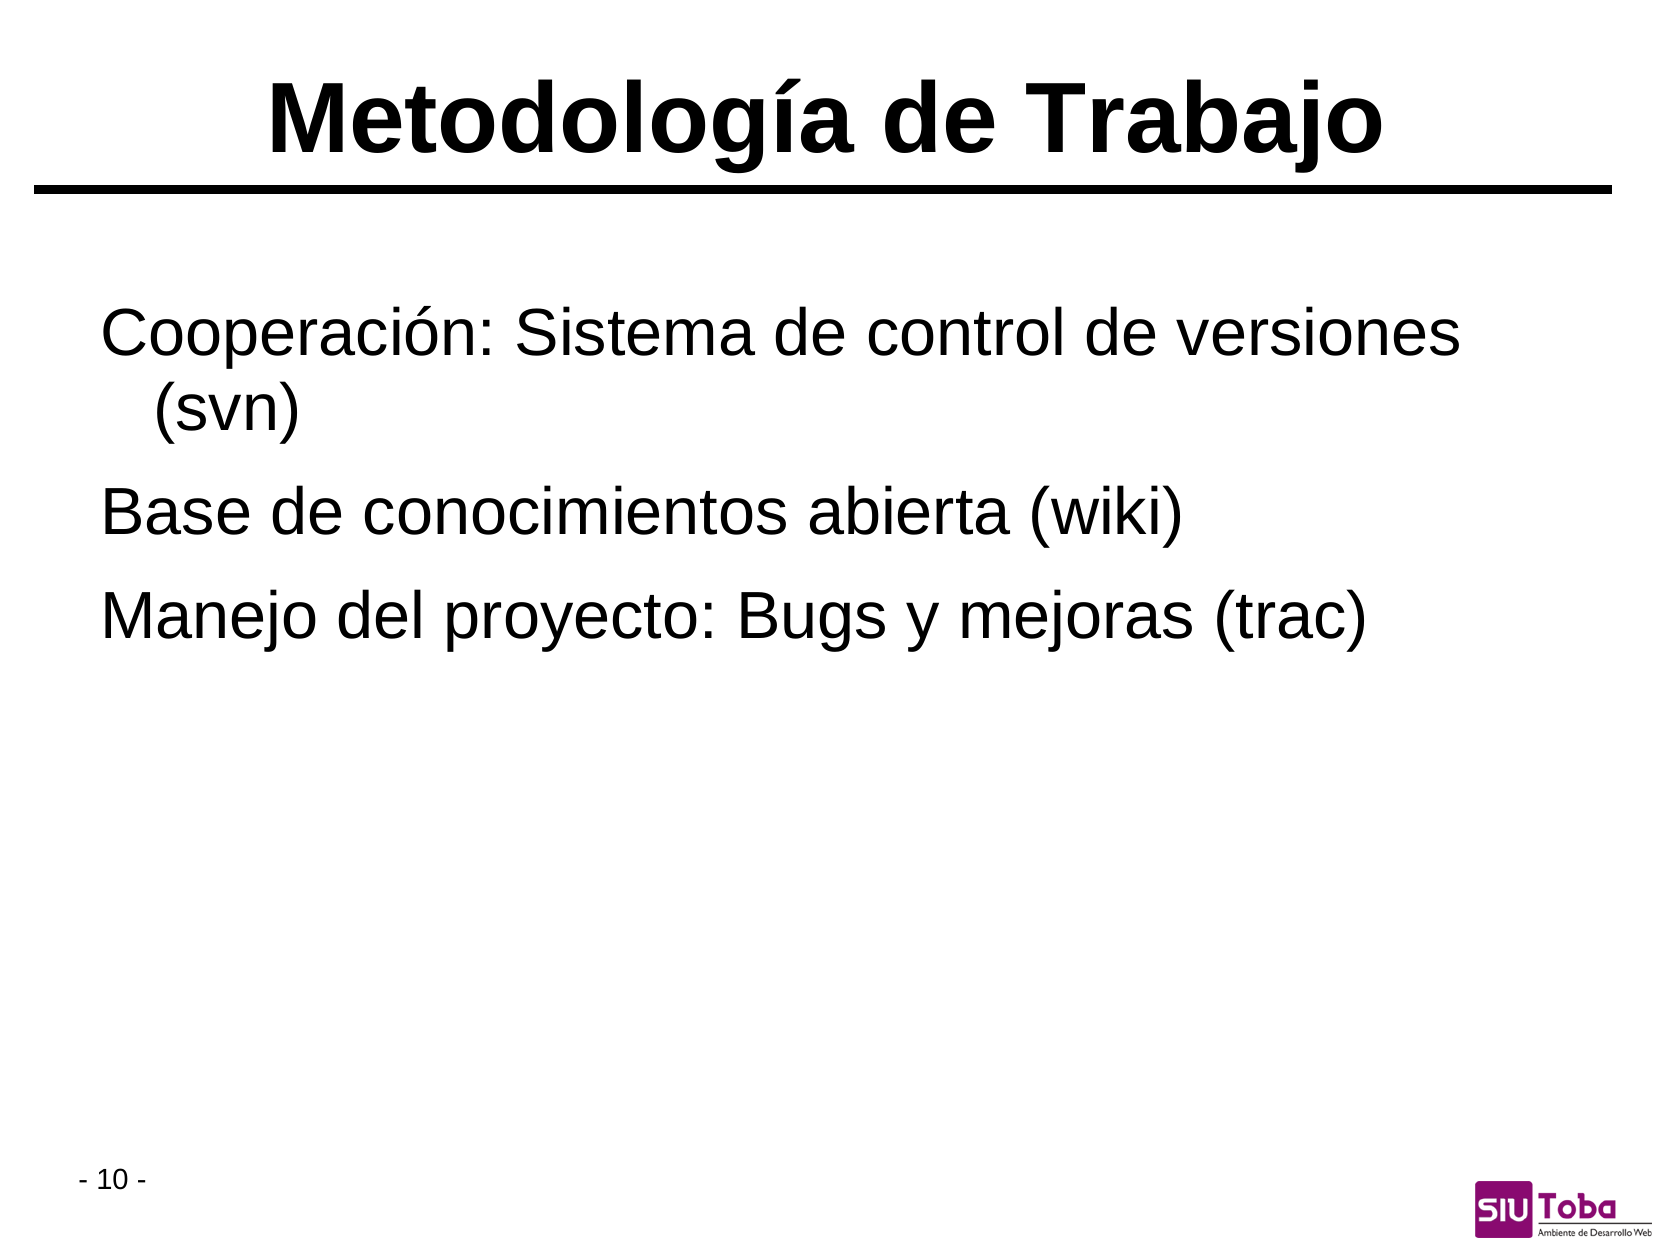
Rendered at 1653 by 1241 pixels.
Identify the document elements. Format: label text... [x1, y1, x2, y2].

picture [1475, 1181, 1652, 1238]
list Cooperación: Sistema de control de versiones (svn) Base de conocimientos abierta (wiki) Manejo del proyecto: Bugs y mejoras (trac) [82, 295, 1565, 1110]
title Metodología de Trabajo [58, 47, 1594, 188]
